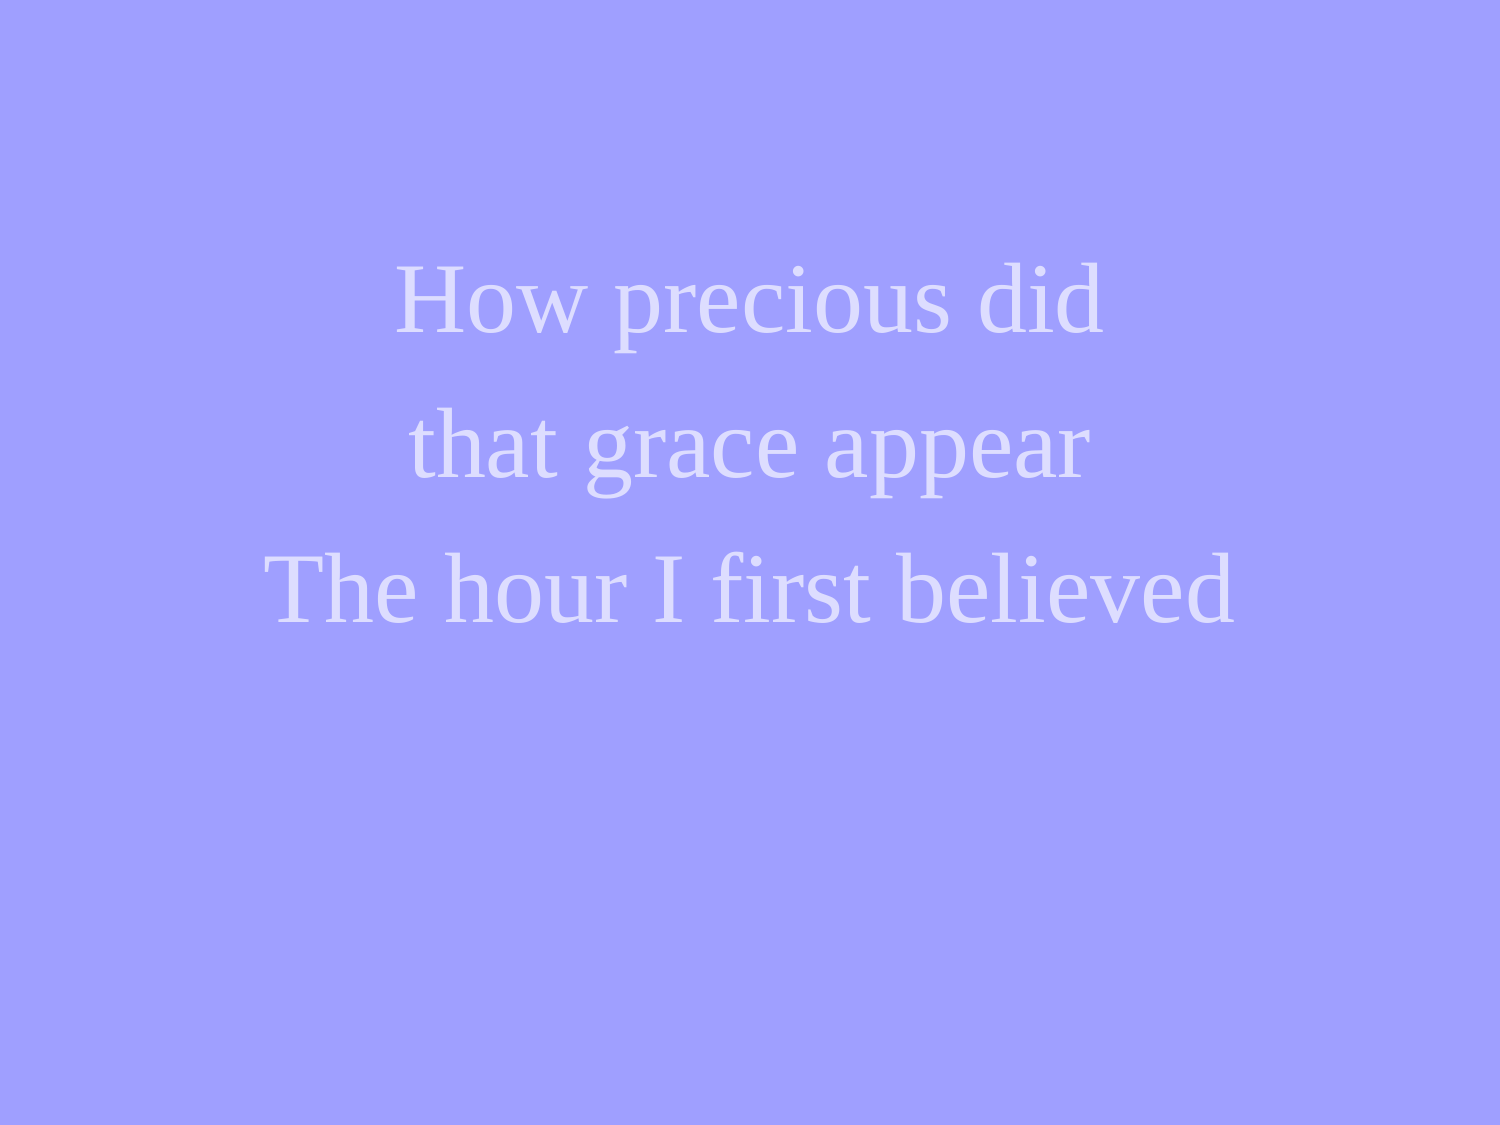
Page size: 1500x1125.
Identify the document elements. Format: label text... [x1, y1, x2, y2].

list How precious did that grace appear The hour I first believed [112, 224, 1388, 1000]
